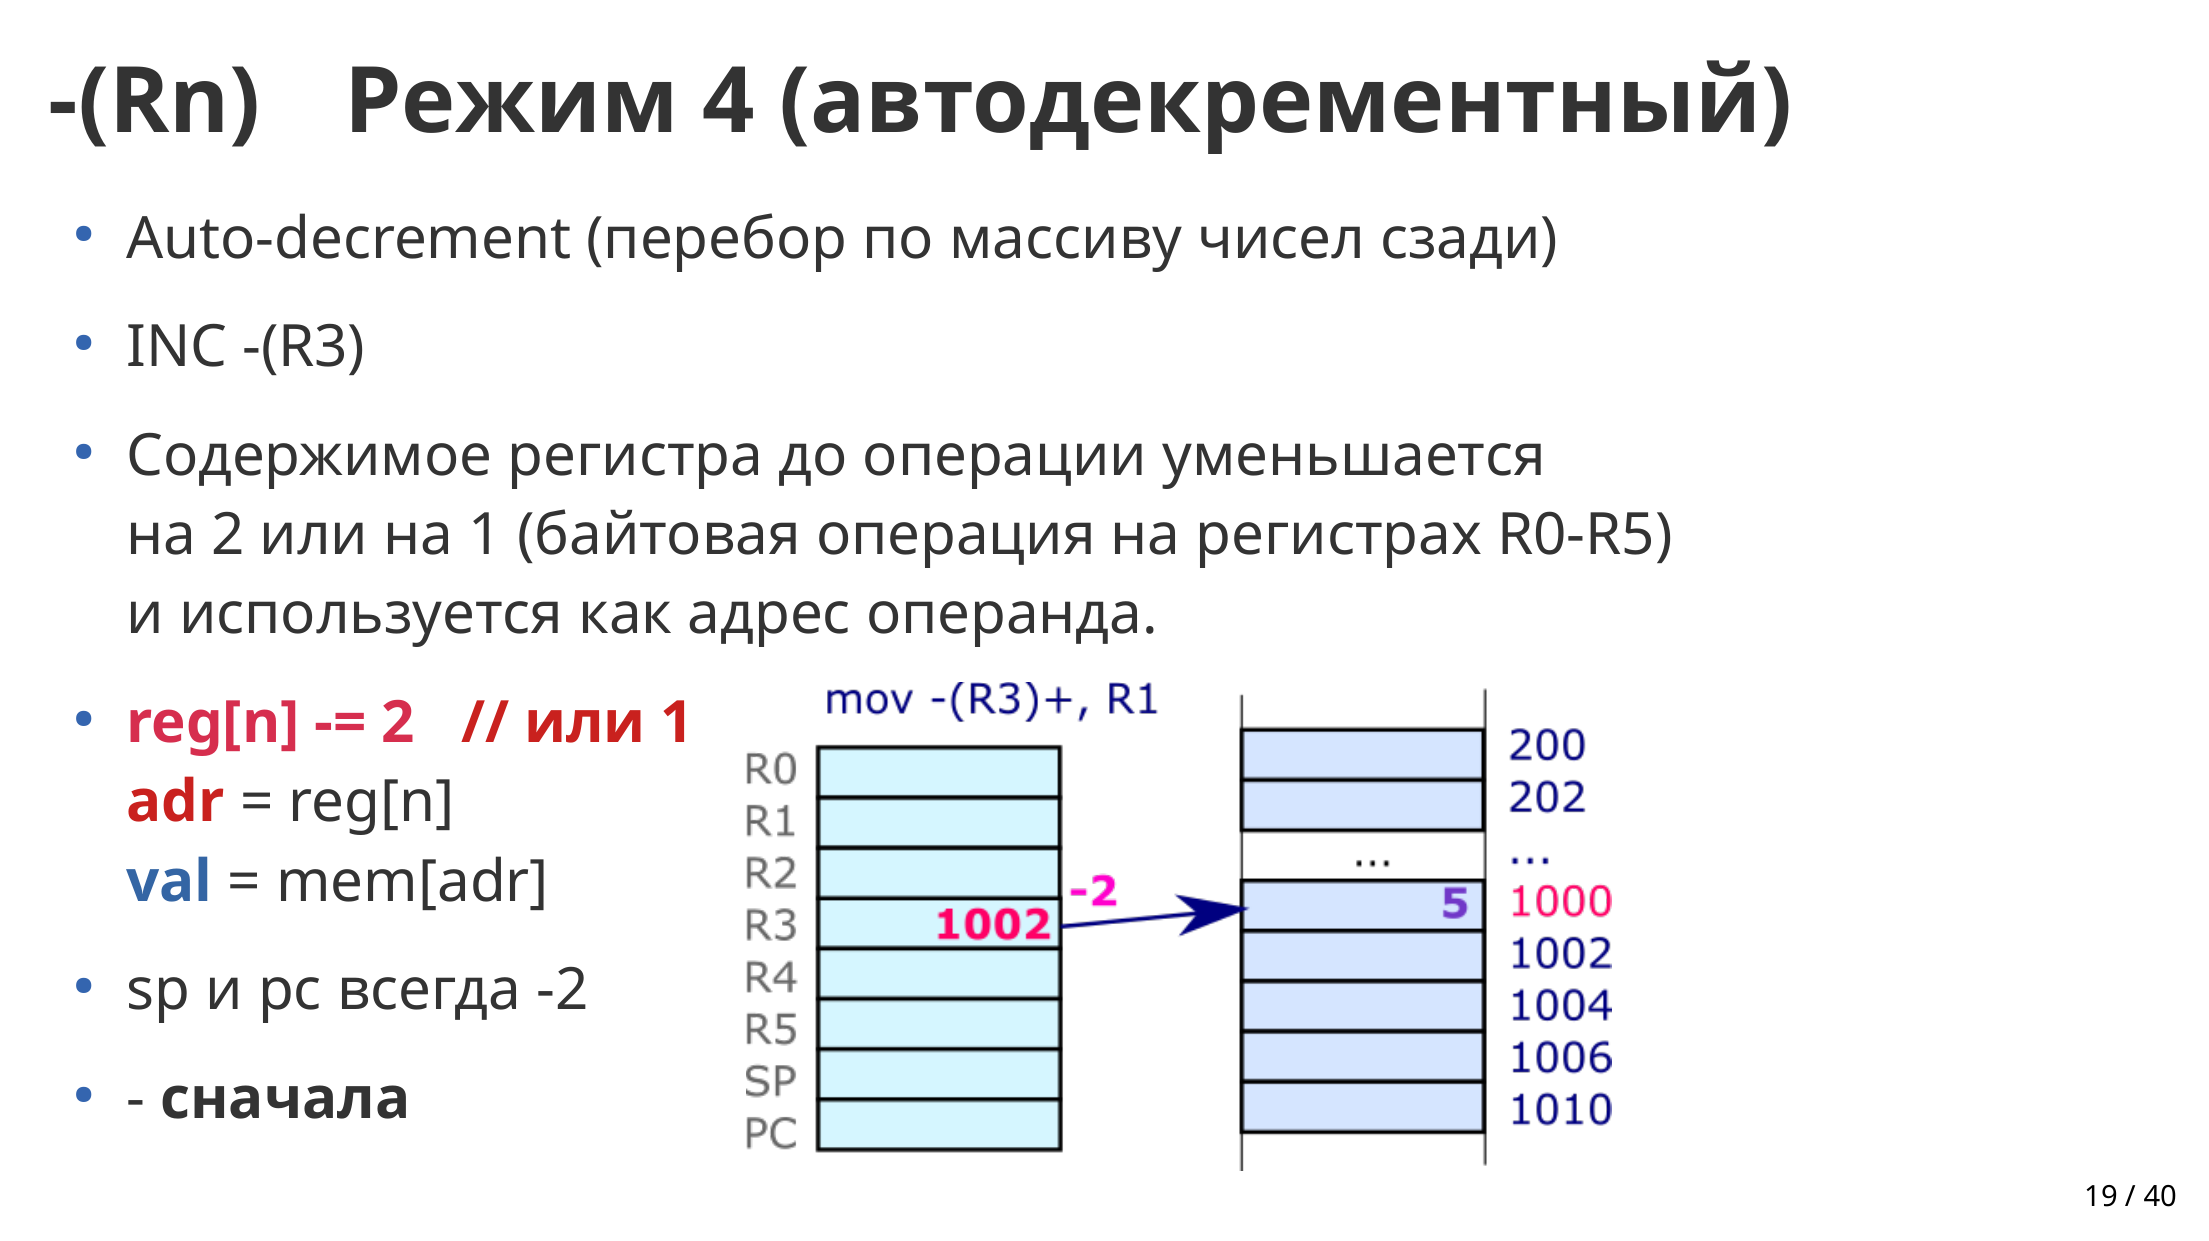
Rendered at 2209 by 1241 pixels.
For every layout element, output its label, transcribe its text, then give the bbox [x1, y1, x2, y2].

list Auto-decrement (перебор по массиву чисел сзади) INC -(R3) Содержимое регистра до операции уменьшается на 2 или на 1 (байтовая операция на регистрах R0-R5) и используется как адрес операнда. reg[n] -= 2 // или 1 adr = reg[n] val = mem[adr] sp и pc всегда -2 - сначала [55, 195, 1690, 1177]
title -(Rn) Режим 4 (автодекрементный) [48, 34, 2174, 160]
picture [746, 682, 1612, 1171]
